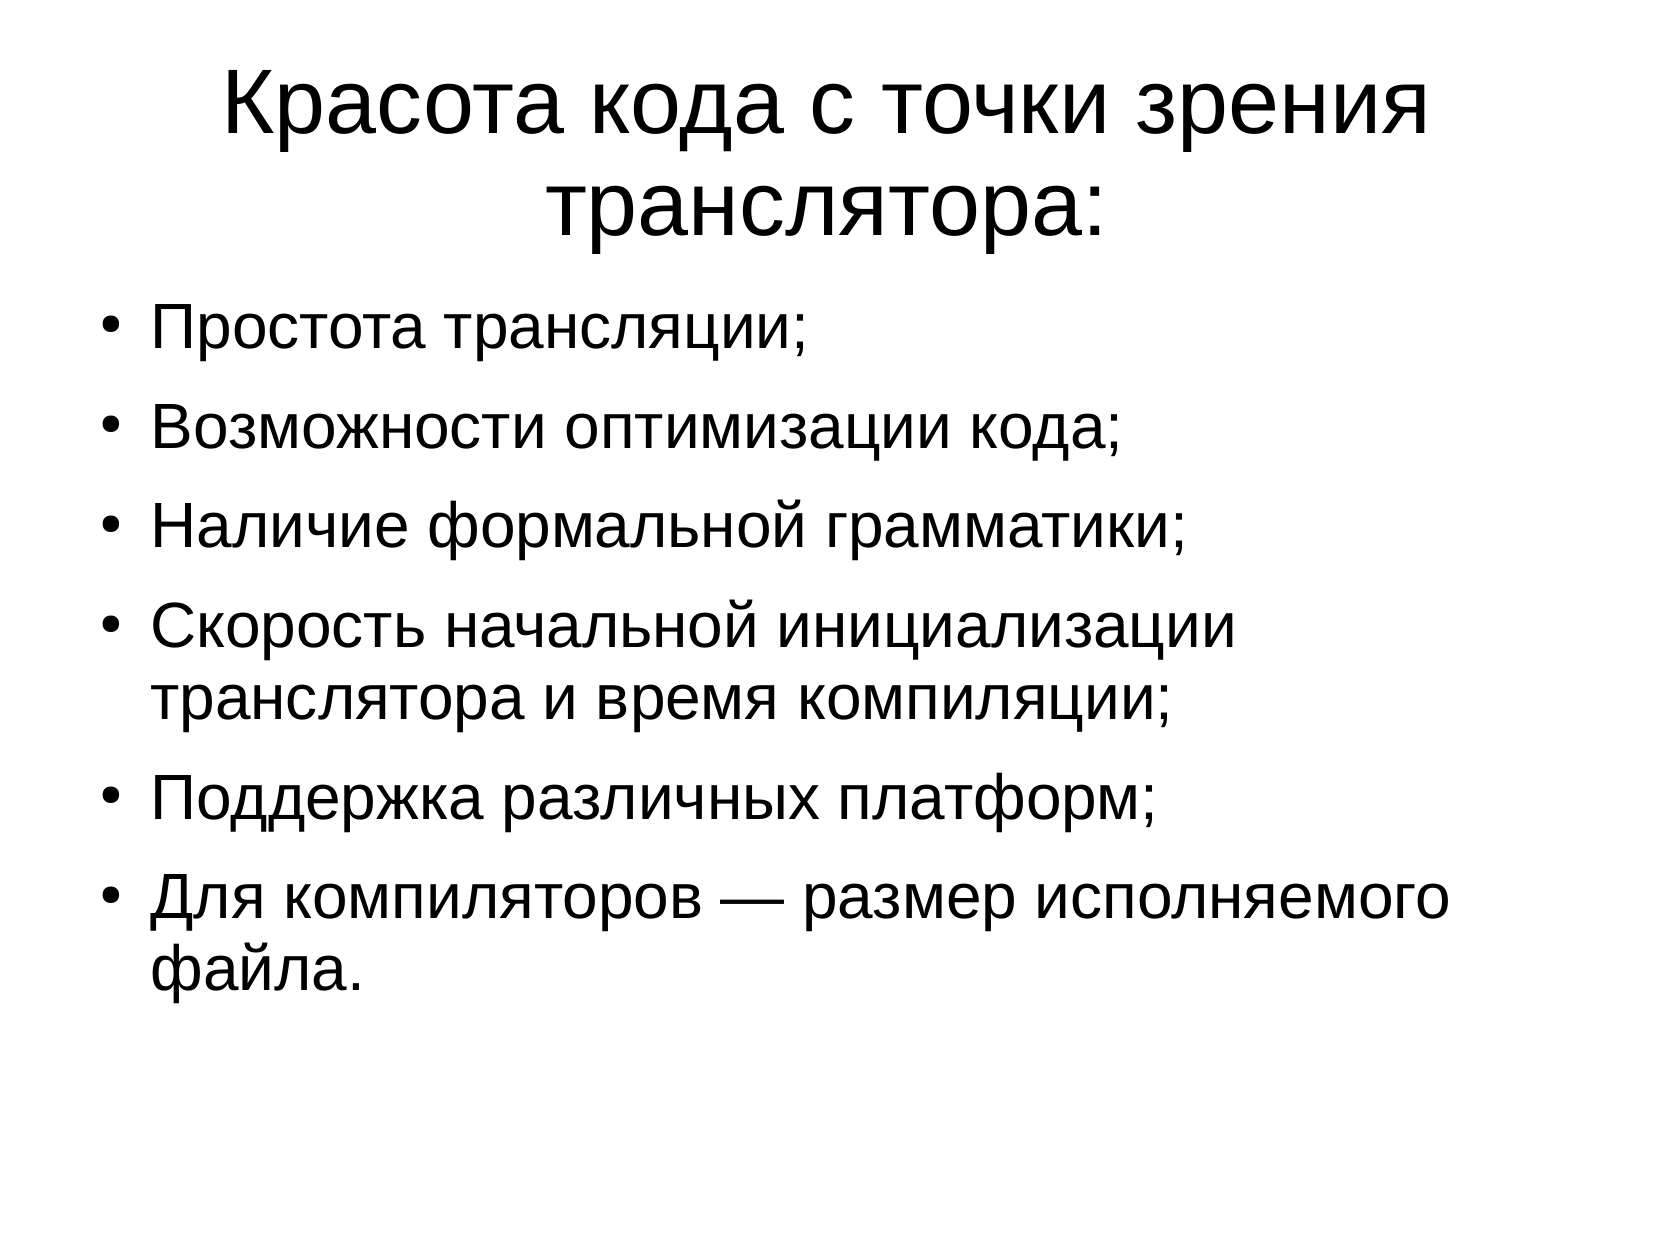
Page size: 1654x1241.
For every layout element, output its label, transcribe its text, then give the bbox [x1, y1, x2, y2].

list Простота трансляции; Возможности оптимизации кода; Наличие формальной грамматики; Скорость начальной инициализации транслятора и время компиляции; Поддержка различных платформ; Для компиляторов — размер исполняемого файла. [82, 290, 1571, 1010]
title Красота кода с точки зрения транслятора: [82, 49, 1571, 257]
